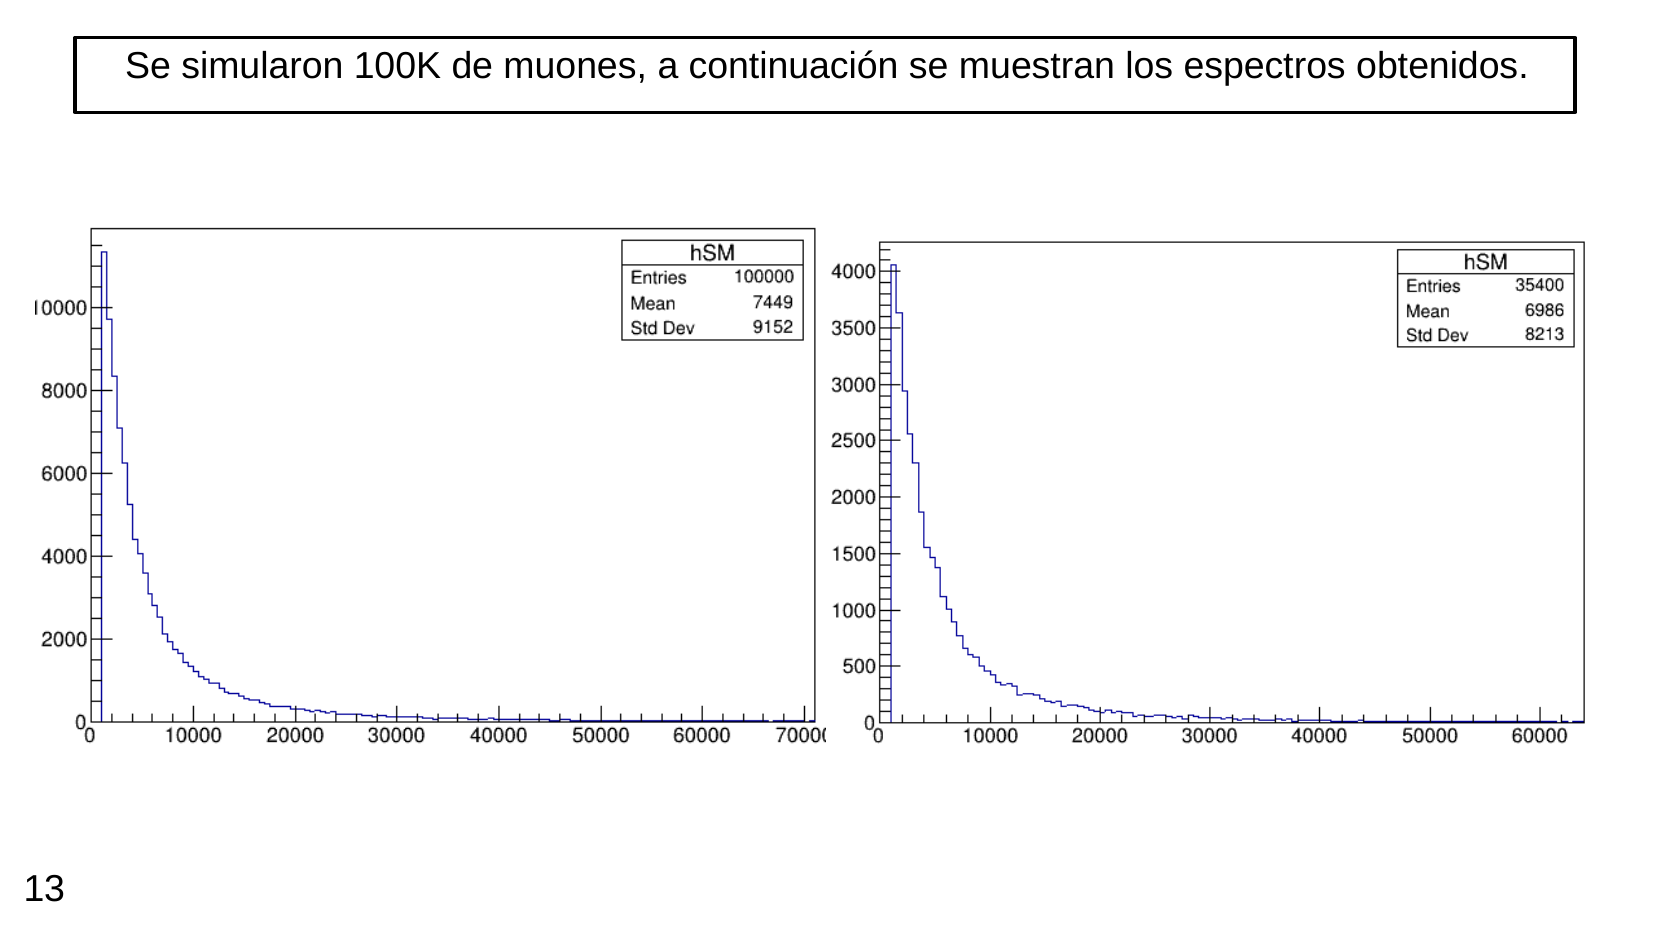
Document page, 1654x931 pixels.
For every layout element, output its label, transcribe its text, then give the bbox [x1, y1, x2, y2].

picture [35, 210, 1595, 751]
text_box Se simularon 100K de muones, a continuación se muestran los espectros obtenidos. [75, 37, 1576, 113]
text_box <number> [8, 860, 638, 931]
